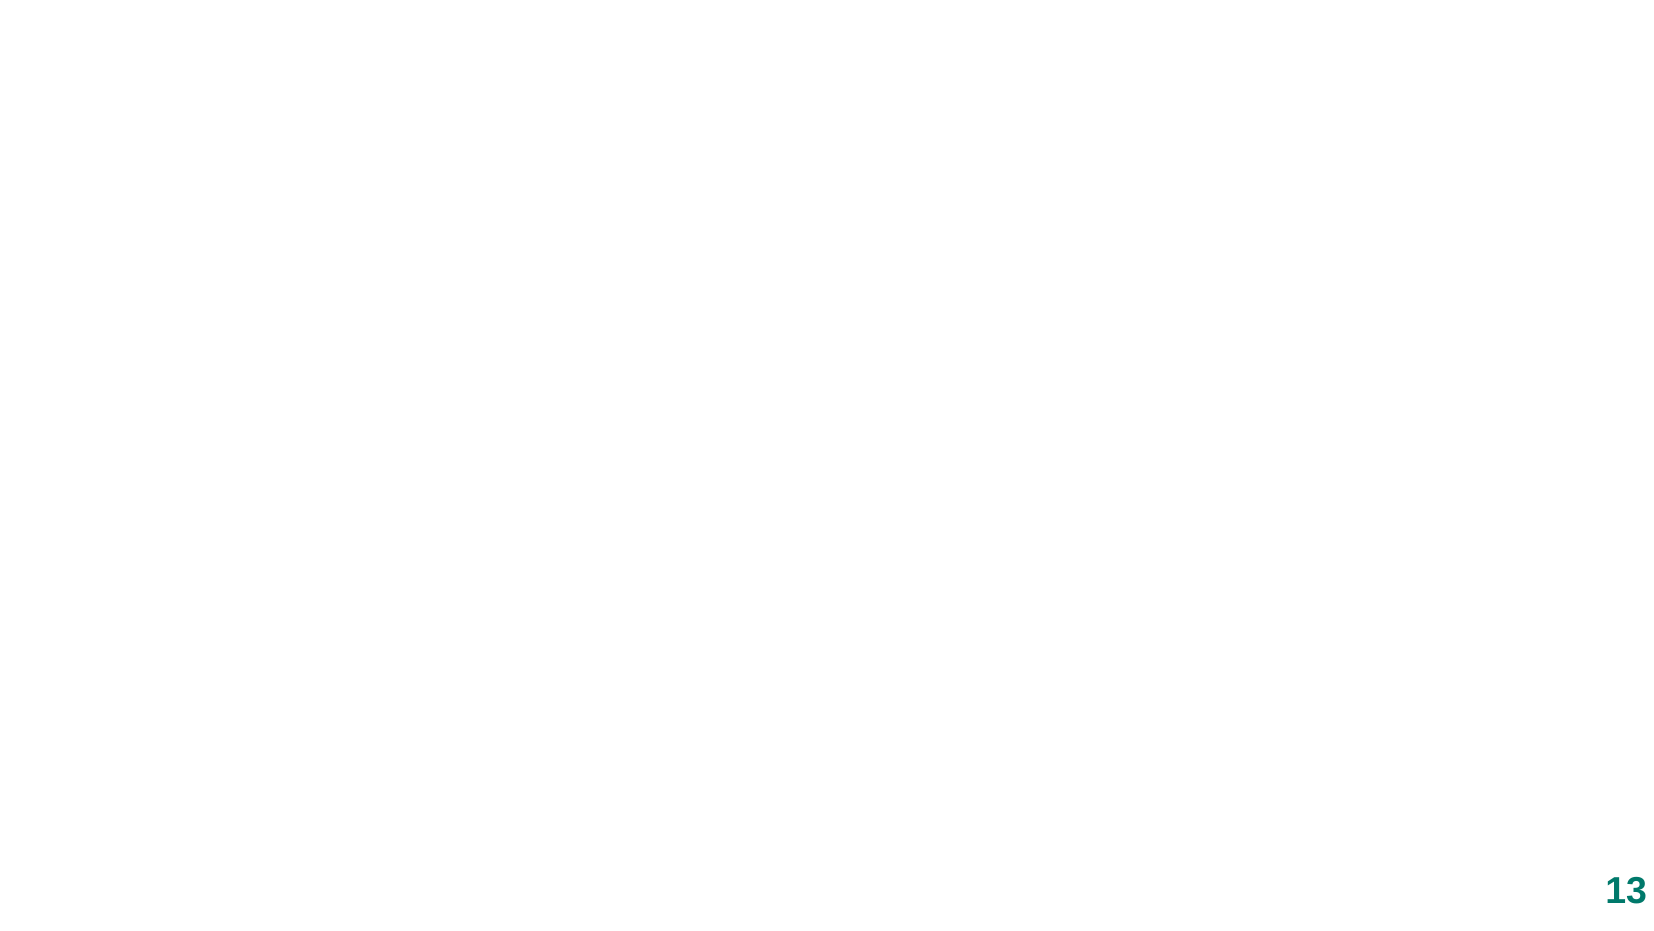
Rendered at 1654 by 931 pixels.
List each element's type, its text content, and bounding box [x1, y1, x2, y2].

text_box <номер> [1460, 862, 1652, 931]
